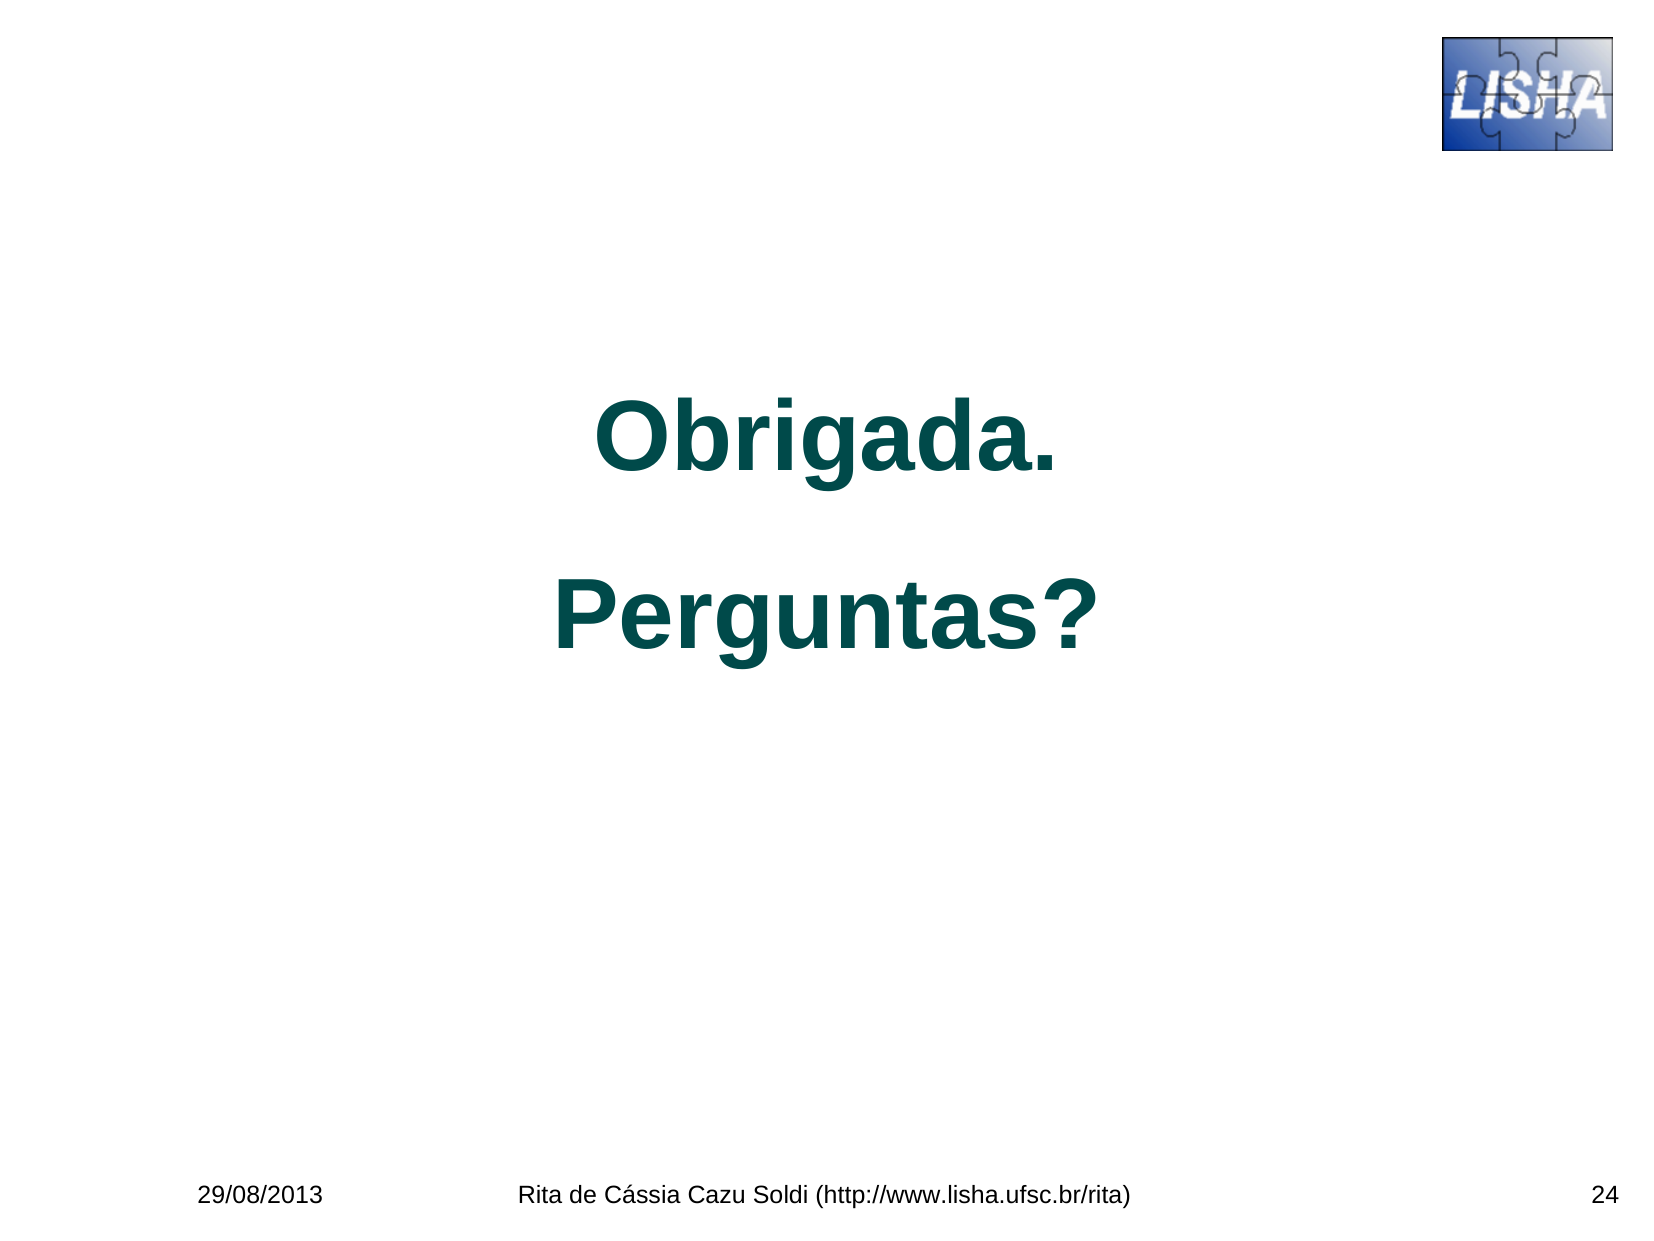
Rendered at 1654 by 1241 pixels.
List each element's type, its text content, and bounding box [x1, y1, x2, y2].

title Obrigada. Perguntas? [507, 365, 1146, 700]
picture [1442, 37, 1613, 151]
